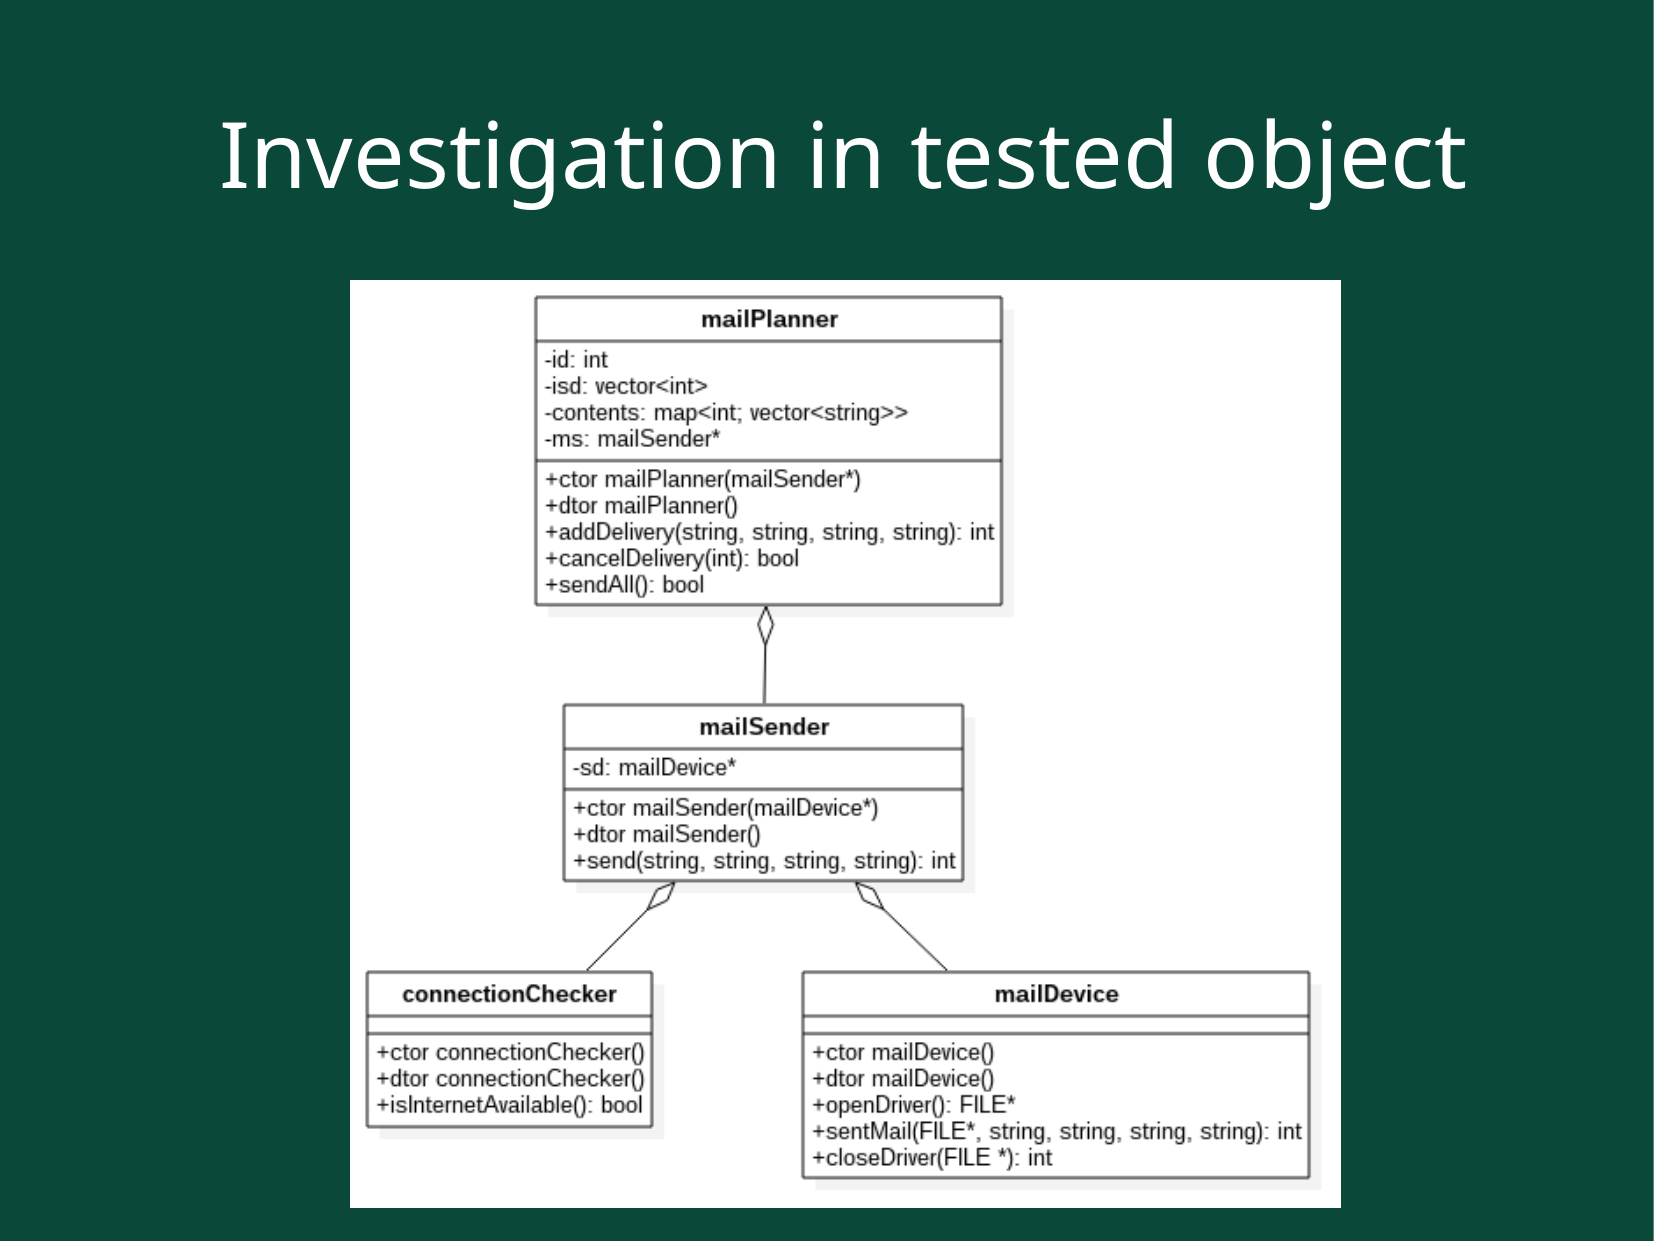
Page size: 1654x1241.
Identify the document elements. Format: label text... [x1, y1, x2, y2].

picture [0, 0, 1654, 1241]
title Investigation in tested object [82, 49, 1571, 257]
